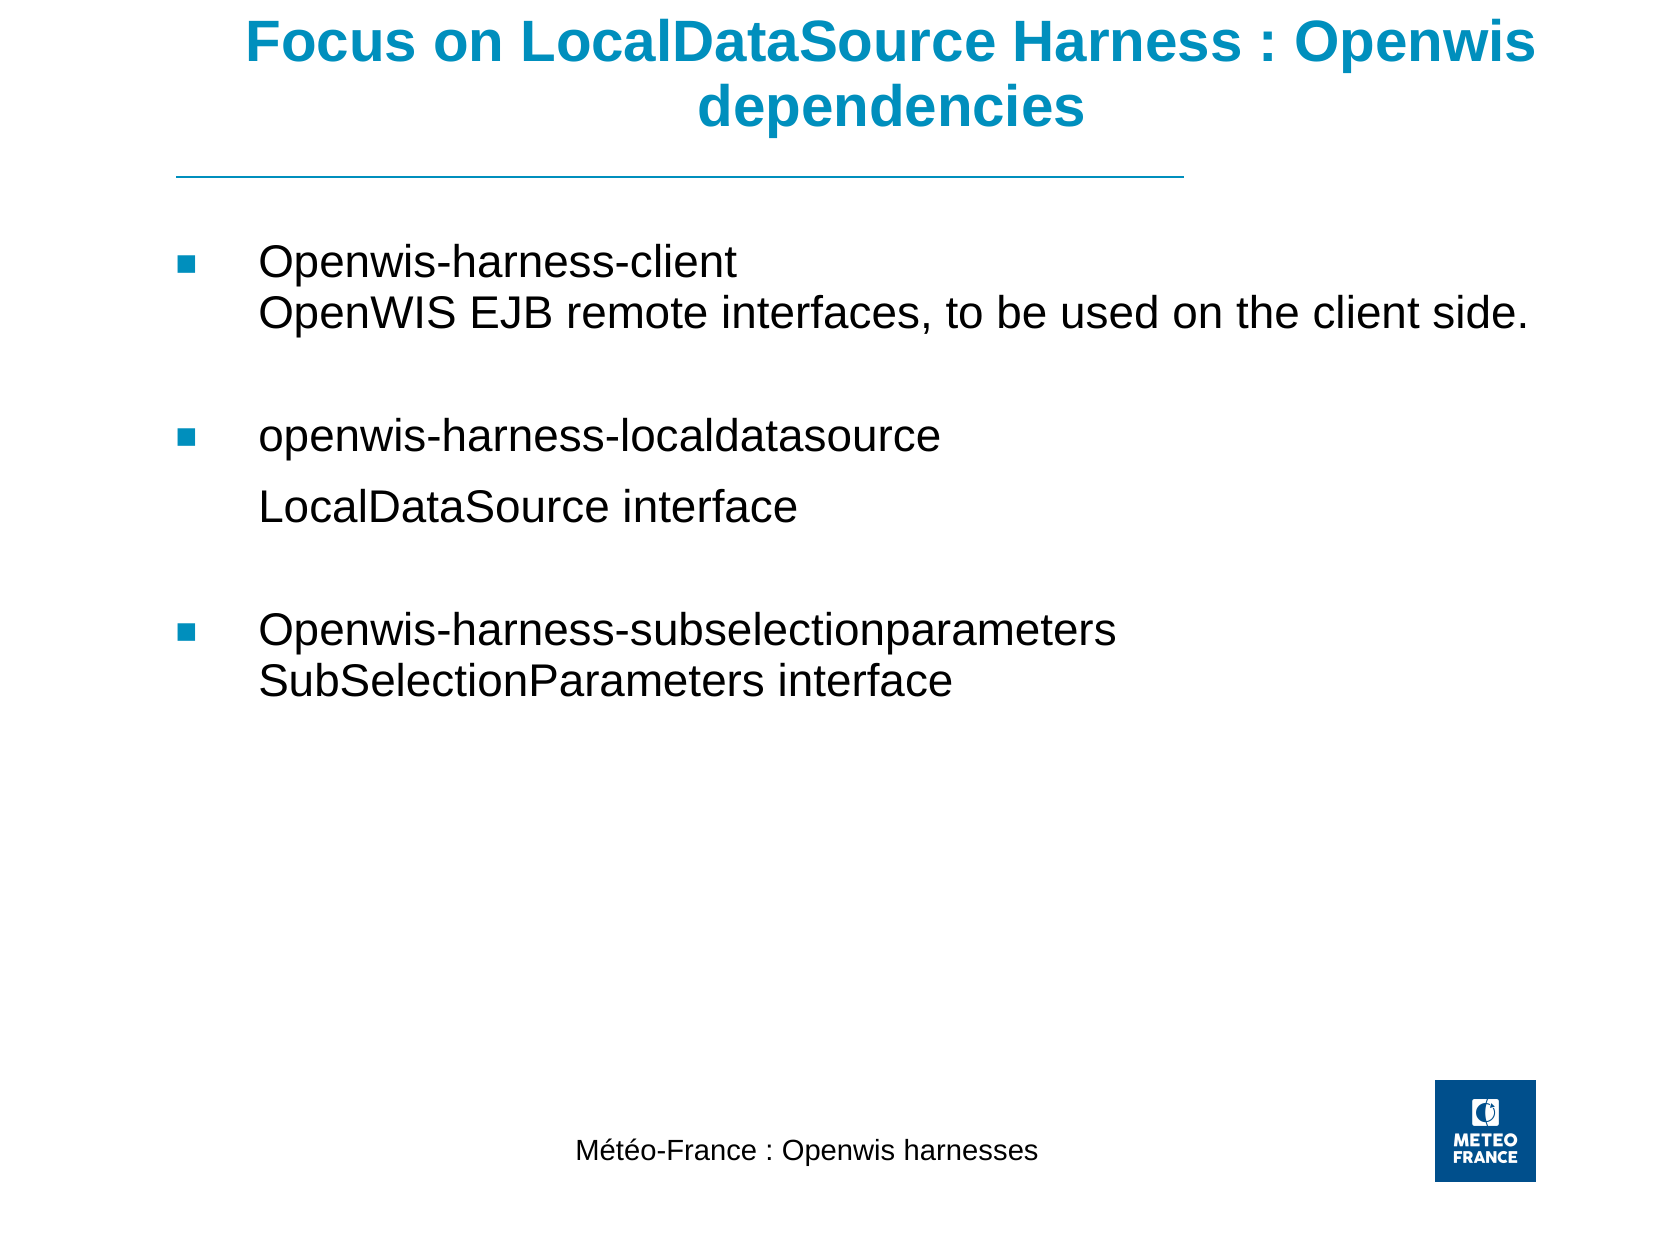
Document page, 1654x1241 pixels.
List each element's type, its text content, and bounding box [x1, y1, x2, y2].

list Openwis-harness-client OpenWIS EJB remote interfaces, to be used on the client side. openwis-harness-localdatasource LocalDataSource interface Openwis-harness-subselectionparameters SubSelectionParameters interface [157, 235, 1571, 1010]
picture [1435, 1080, 1536, 1182]
title Focus on LocalDataSource Harness : Openwis dependencies [176, 8, 1609, 139]
